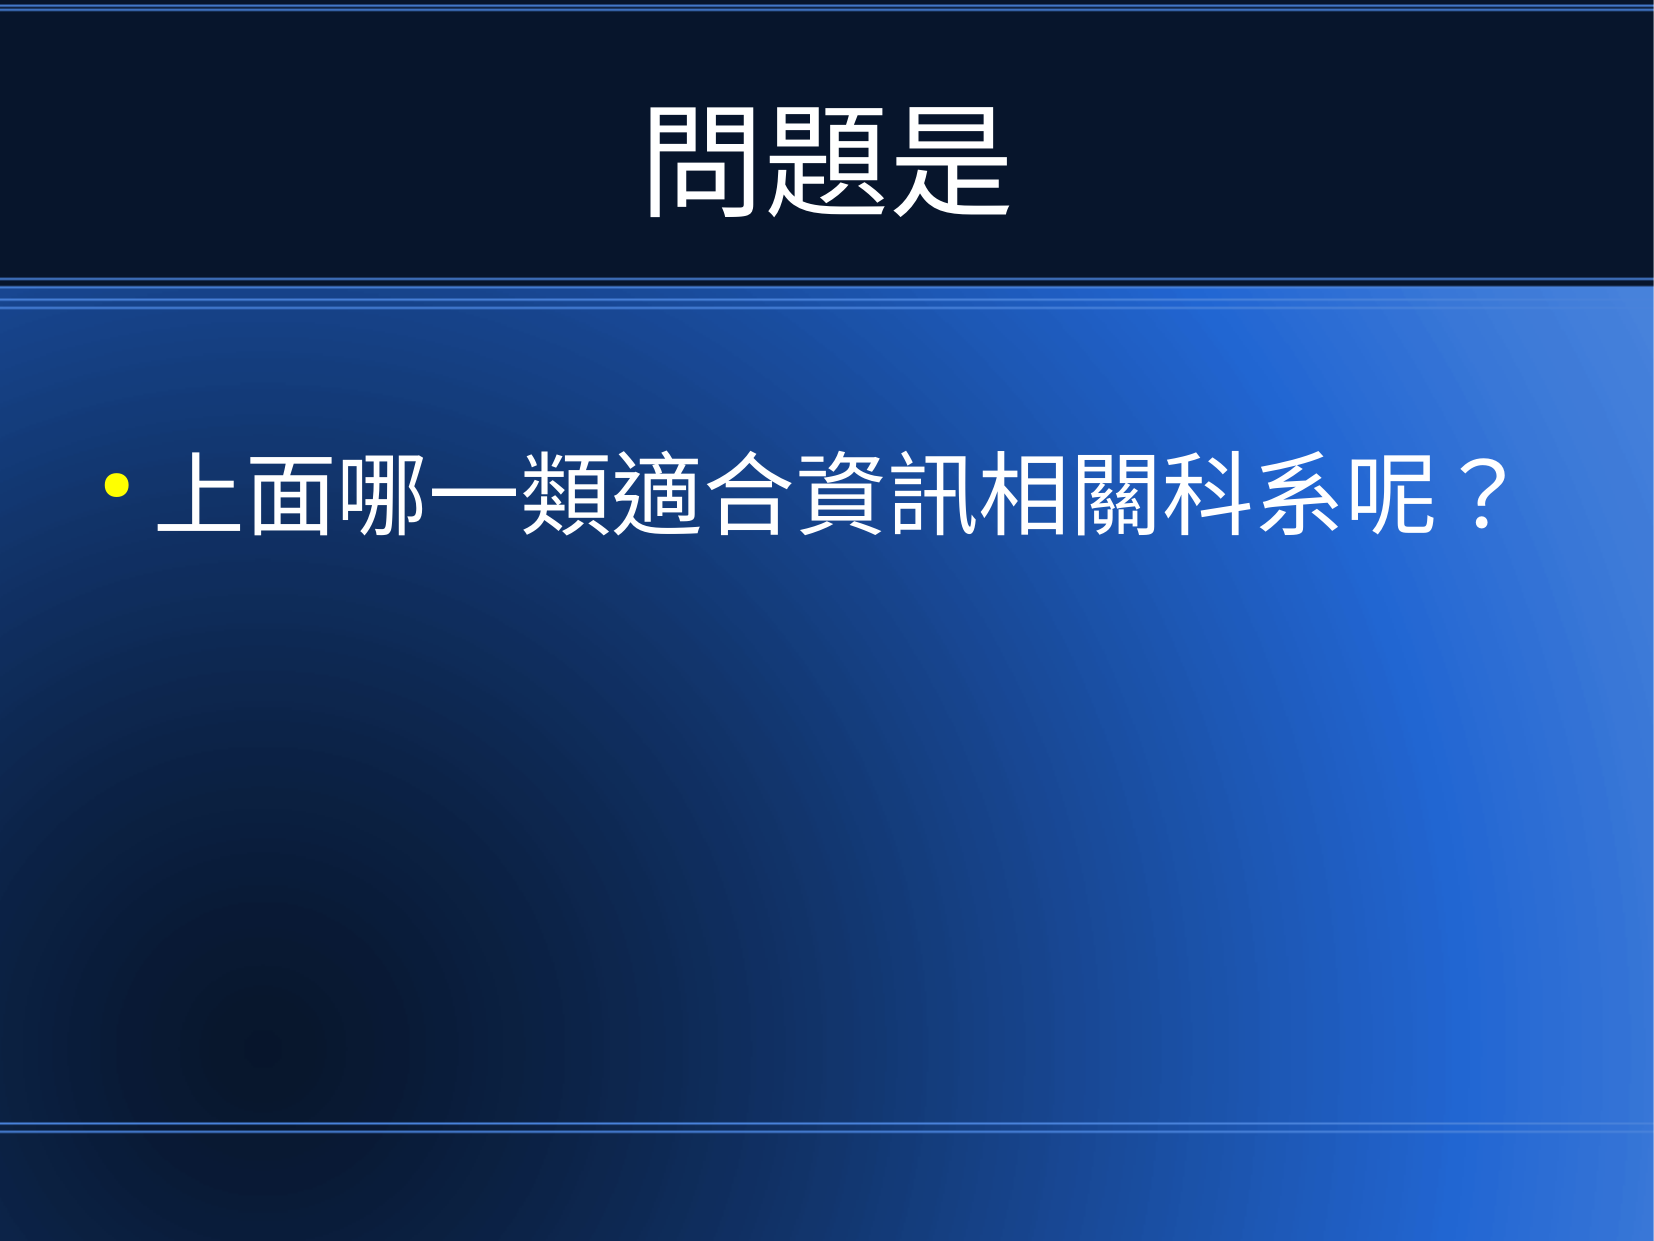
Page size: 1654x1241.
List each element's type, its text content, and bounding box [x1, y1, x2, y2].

title 問題是 [82, 49, 1571, 257]
picture [0, 0, 1654, 1241]
list 上面哪一類適合資訊相關科系呢？ [82, 355, 1571, 1241]
